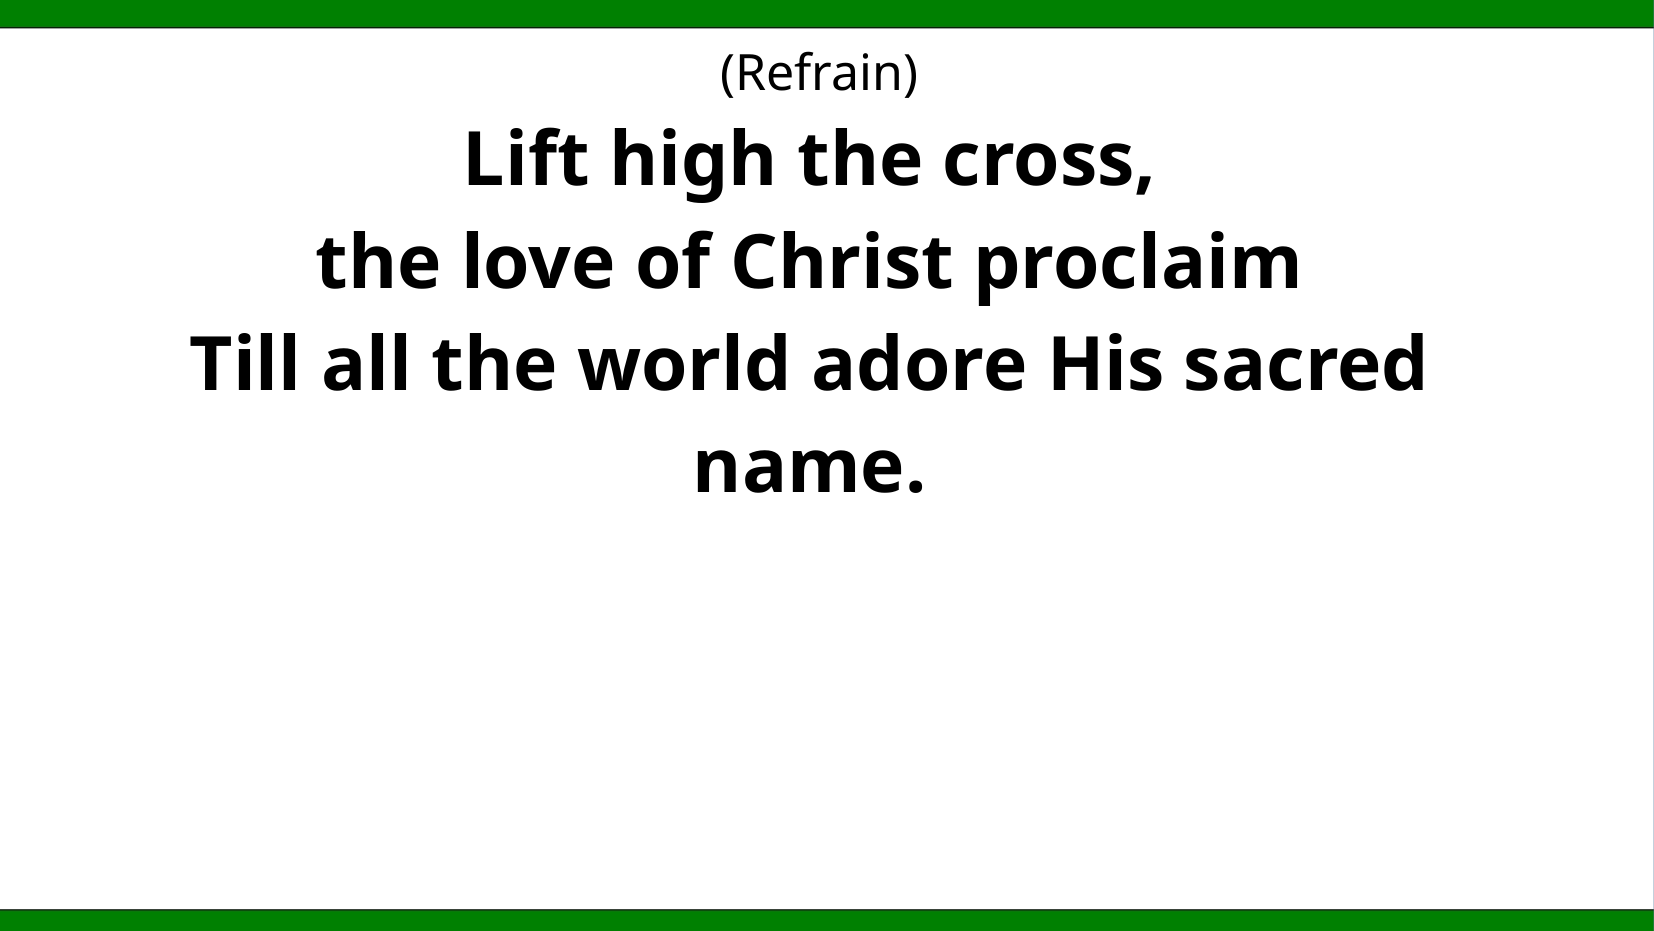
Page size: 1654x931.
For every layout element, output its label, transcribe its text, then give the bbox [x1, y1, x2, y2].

text_box (Refrain) Lift high the cross, the love of Christ proclaim Till all the world adore His sacred name. [75, 30, 1546, 411]
picture [0, 0, 1654, 931]
